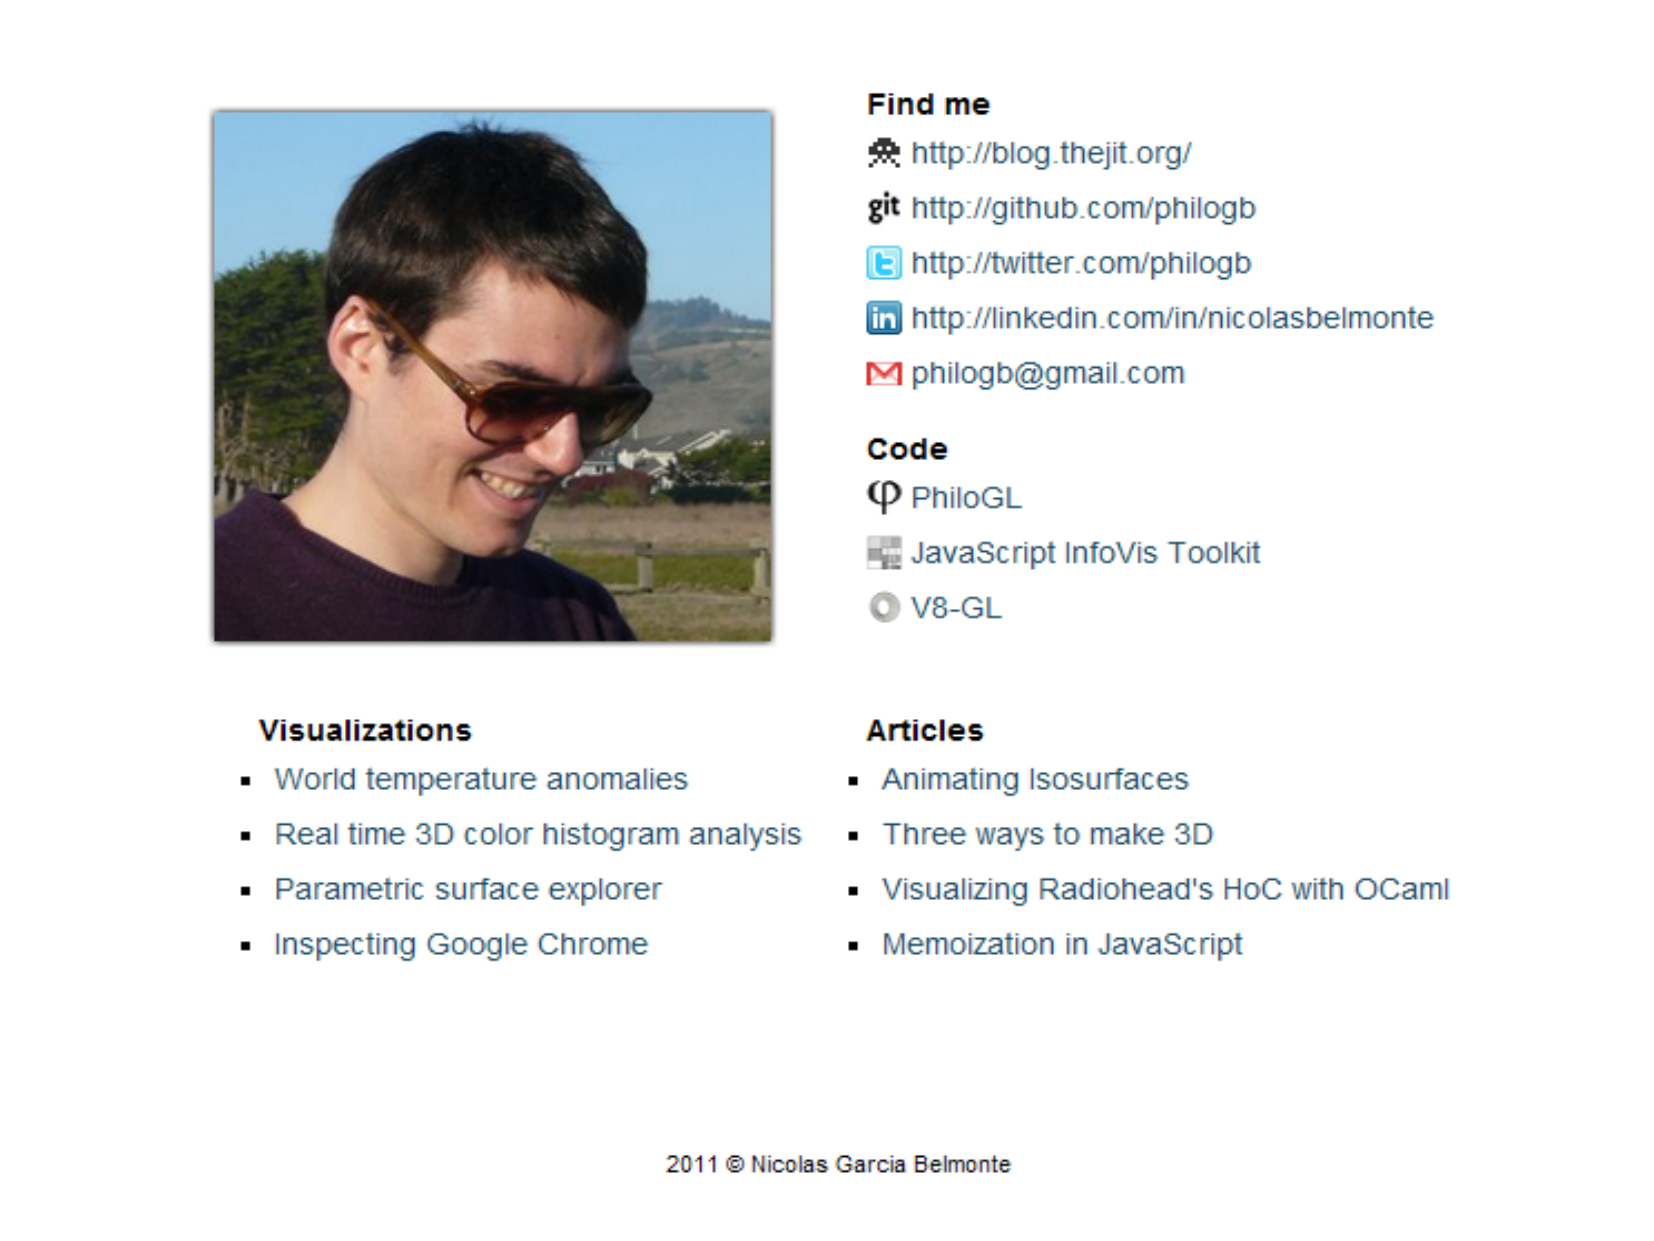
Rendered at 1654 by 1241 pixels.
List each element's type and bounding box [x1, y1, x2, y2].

picture [186, 58, 1477, 1211]
